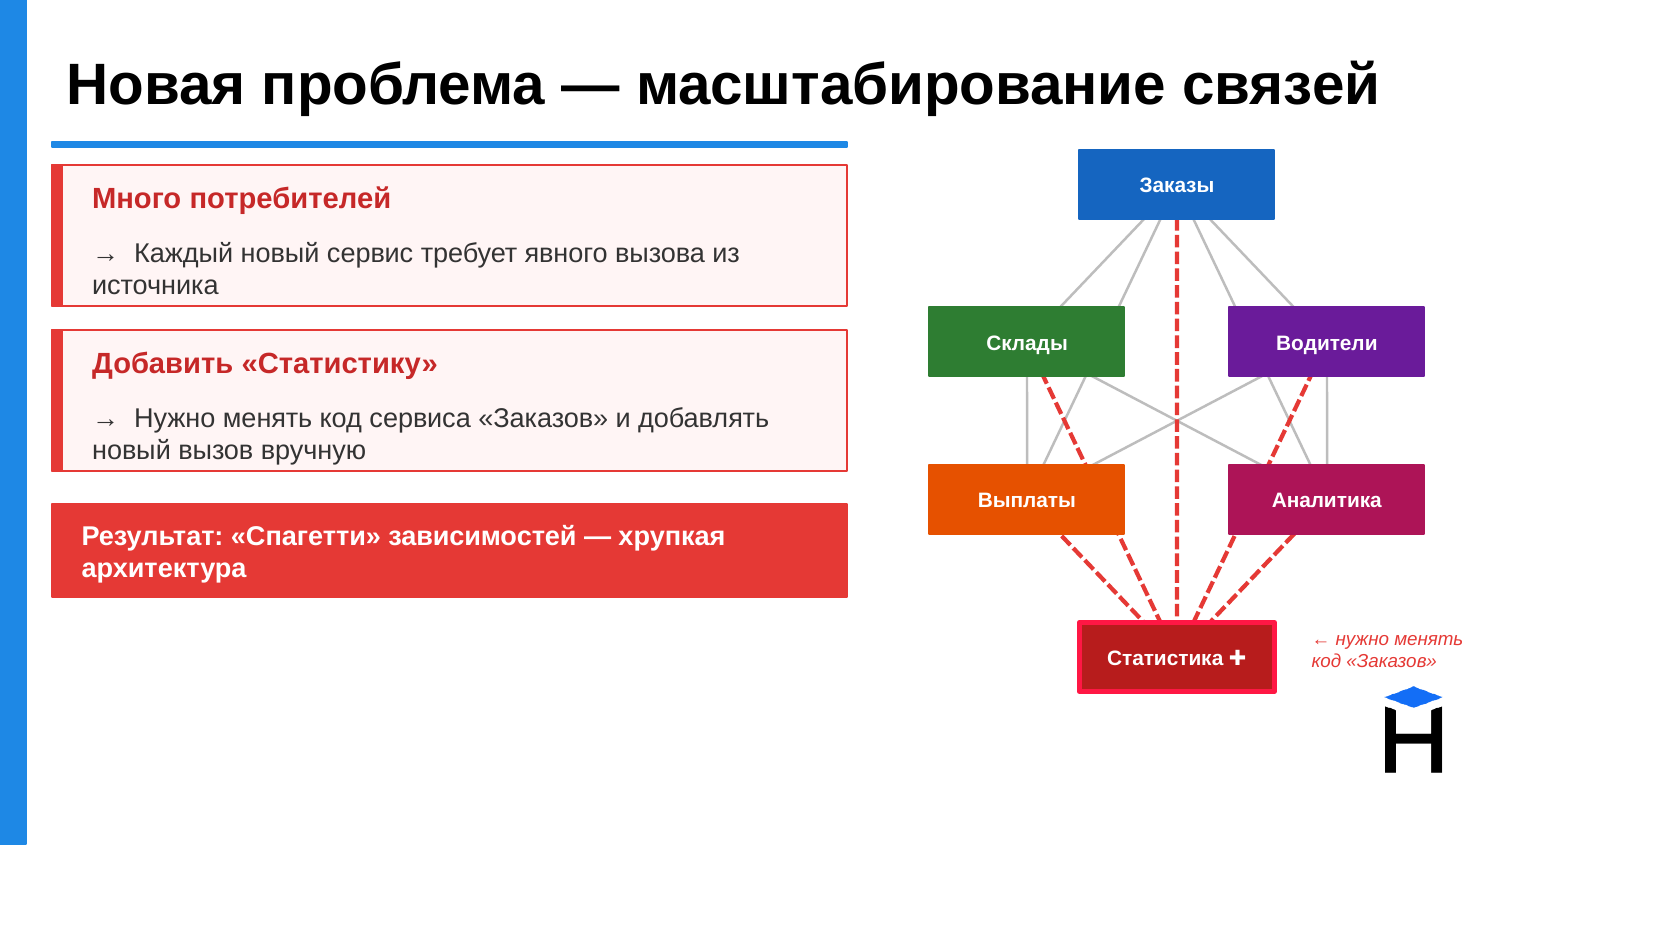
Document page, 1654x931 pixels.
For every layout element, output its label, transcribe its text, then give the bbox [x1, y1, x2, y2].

text_box Статистика ✚ [1079, 622, 1275, 692]
picture [1384, 686, 1443, 773]
text_box → Каждый новый сервис требует явного вызова из источника [77, 227, 828, 294]
text_box Результат: «Спагетти» зависимостей — хрупкая архитектура [66, 503, 832, 597]
text_box [832, 503, 847, 597]
text_box [51, 164, 847, 306]
text_box Водители [1229, 307, 1425, 377]
text_box [51, 329, 847, 471]
text_box [51, 503, 66, 597]
text_box Новая проблема — масштабирование связей [51, 26, 1447, 135]
text_box → Нужно менять код сервиса «Заказов» и добавлять новый вызов вручную [77, 392, 828, 459]
text_box [0, 0, 27, 844]
text_box ← нужно менять код «Заказов» [1296, 607, 1485, 690]
text_box [51, 142, 847, 147]
text_box Добавить «Статистику» [77, 338, 828, 384]
text_box Склады [929, 307, 1125, 377]
text_box Много потребителей [77, 173, 828, 219]
text_box Заказы [1079, 149, 1275, 219]
text_box Аналитика [1229, 464, 1425, 534]
text_box Выплаты [929, 464, 1125, 534]
